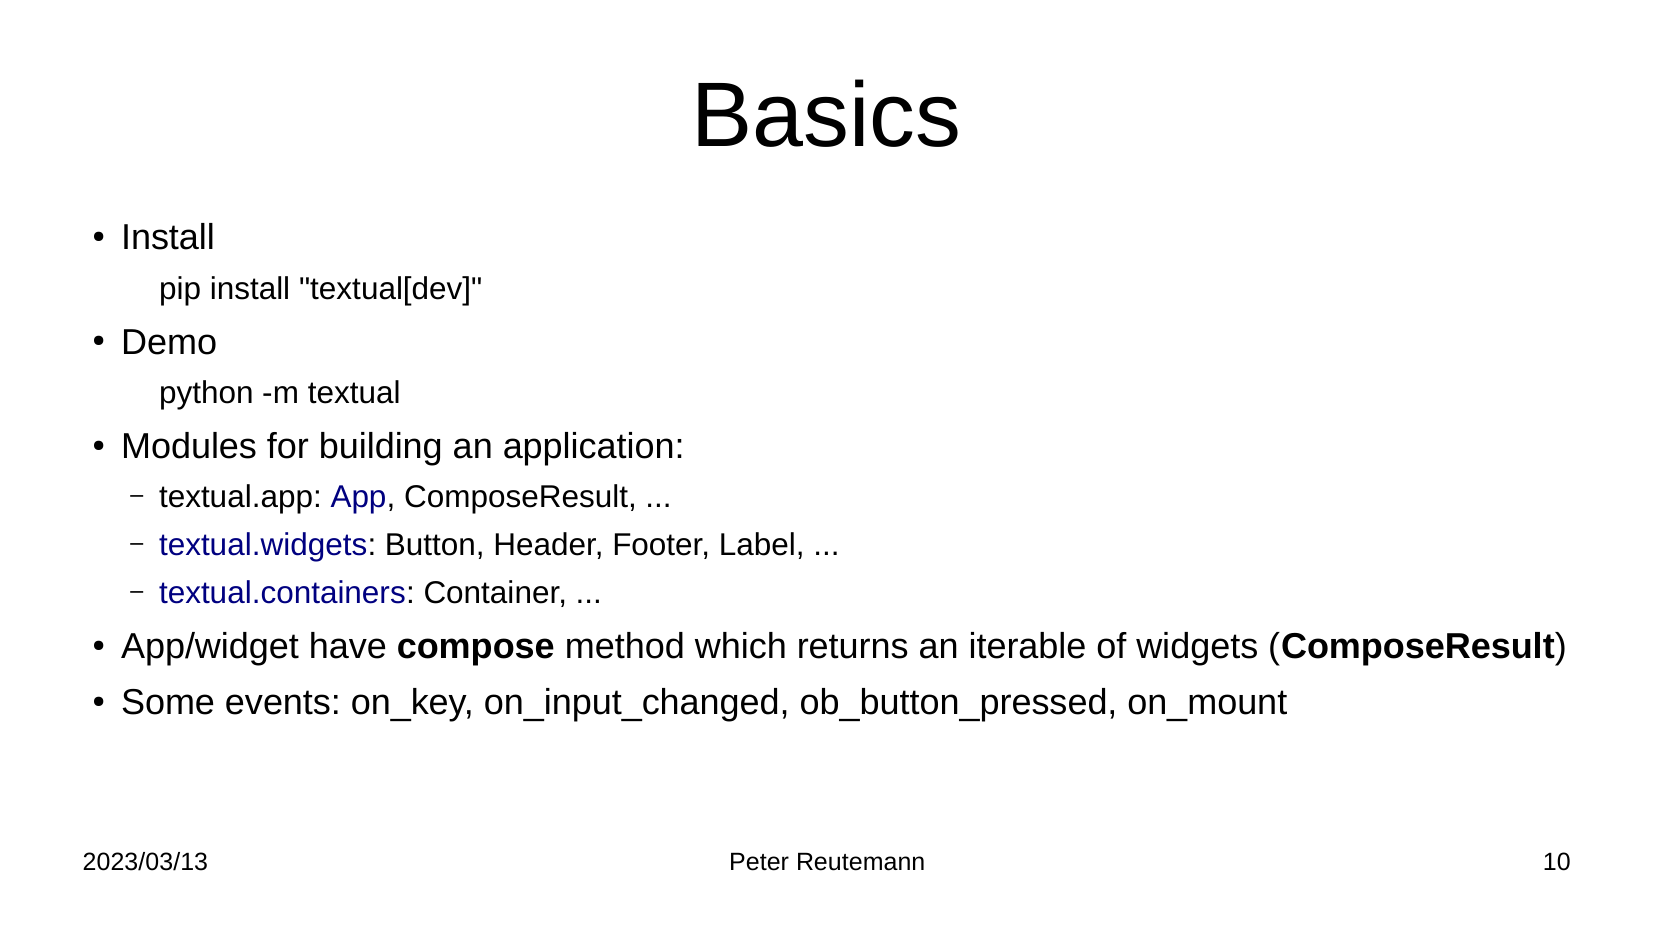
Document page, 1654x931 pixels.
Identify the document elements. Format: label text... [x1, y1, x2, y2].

title Basics [82, 37, 1571, 193]
list Install pip install "textual[dev]" Demo python -m textual Modules for building an application: textual.app: App, ComposeResult, ... textual.widgets: Button, Header, Footer, Label, ... textual.containers: Container, ... App/widget have compose method which returns an iterable of widgets (ComposeResult) Some events: on_key, on_input_changed, ob_button_pressed, on_mount [82, 217, 1571, 758]
